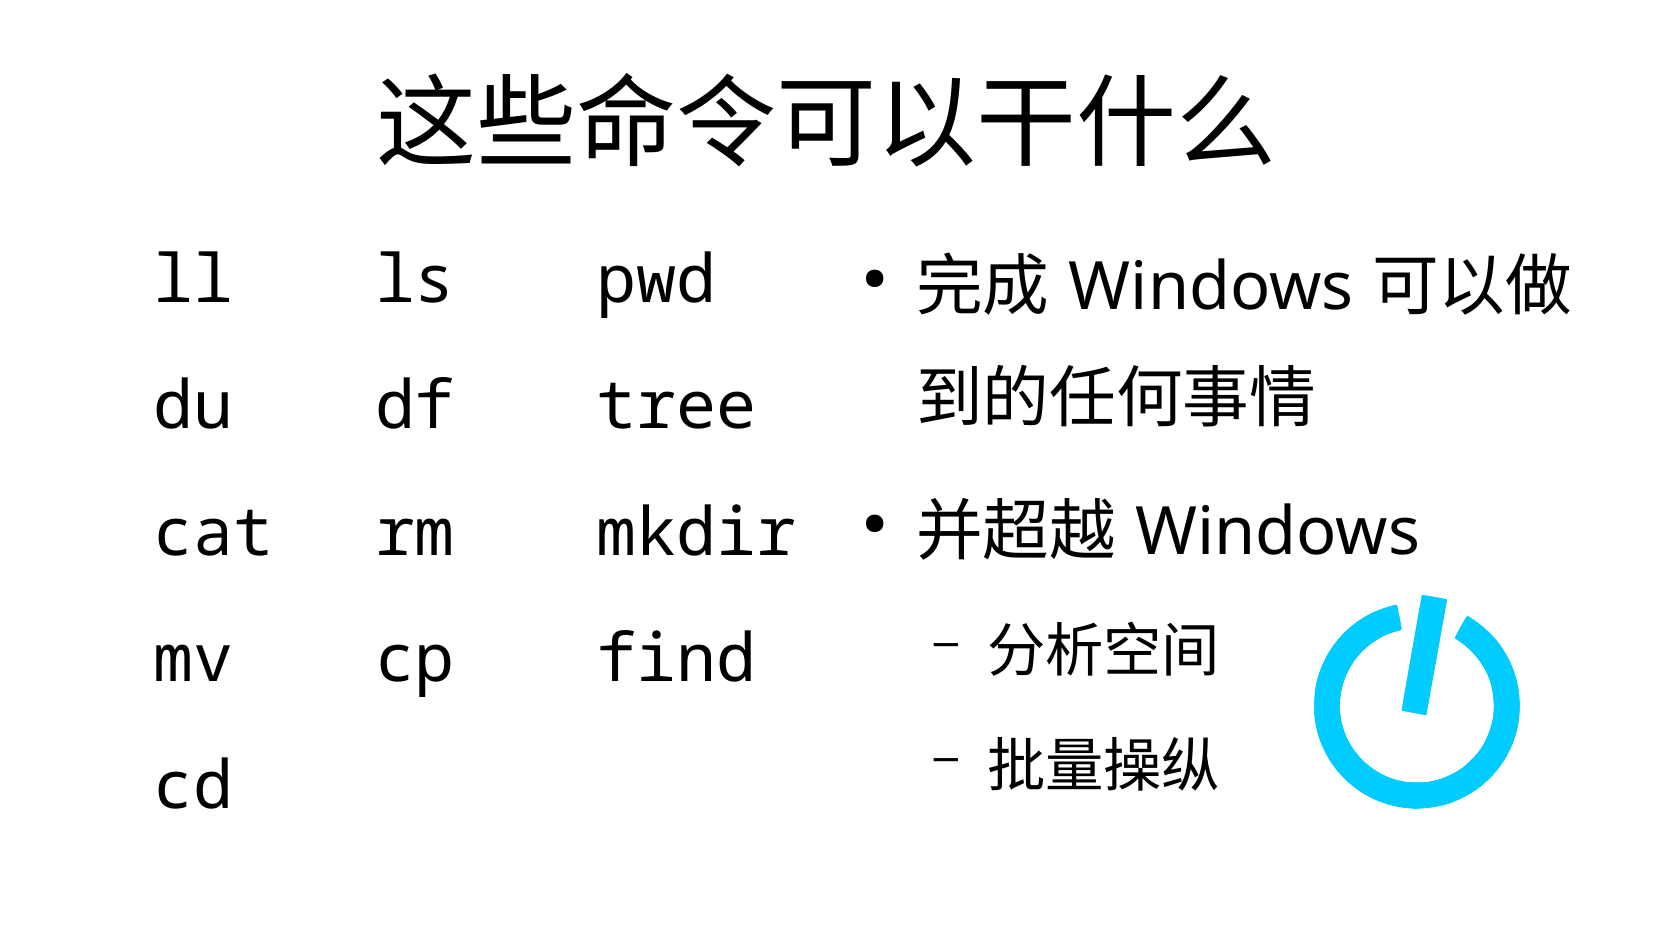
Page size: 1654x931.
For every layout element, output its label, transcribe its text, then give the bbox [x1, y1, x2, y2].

list ll ls pwd du df tree cat rm mkdir mv cp find cd [82, 217, 809, 875]
title 这些命令可以干什么 [82, 37, 1571, 193]
list 完成Windows可以做到的任何事情 并超越Windows 分析空间 批量操纵 [845, 217, 1607, 875]
